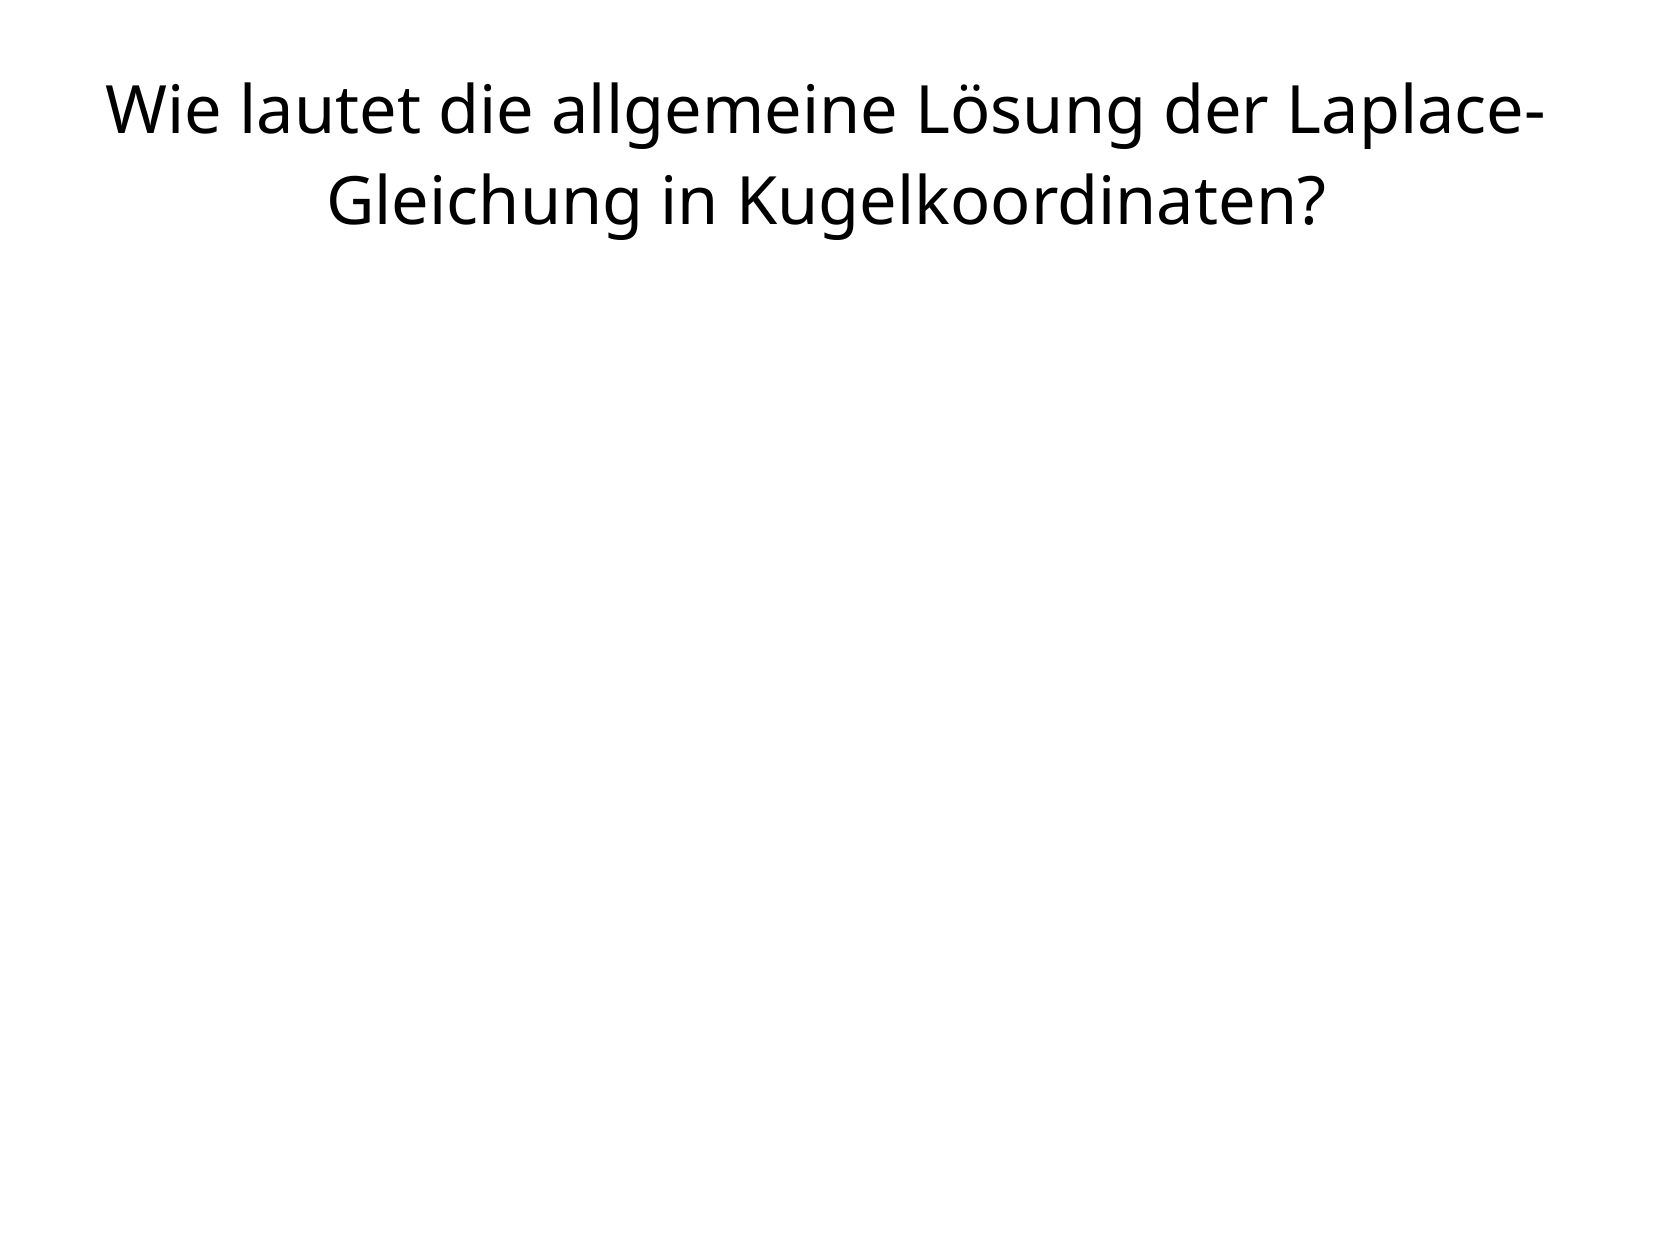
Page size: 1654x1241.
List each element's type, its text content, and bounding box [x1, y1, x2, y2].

title Wie lautet die allgemeine Lösung der Laplace-Gleichung in Kugelkoordinaten? [82, 49, 1571, 257]
